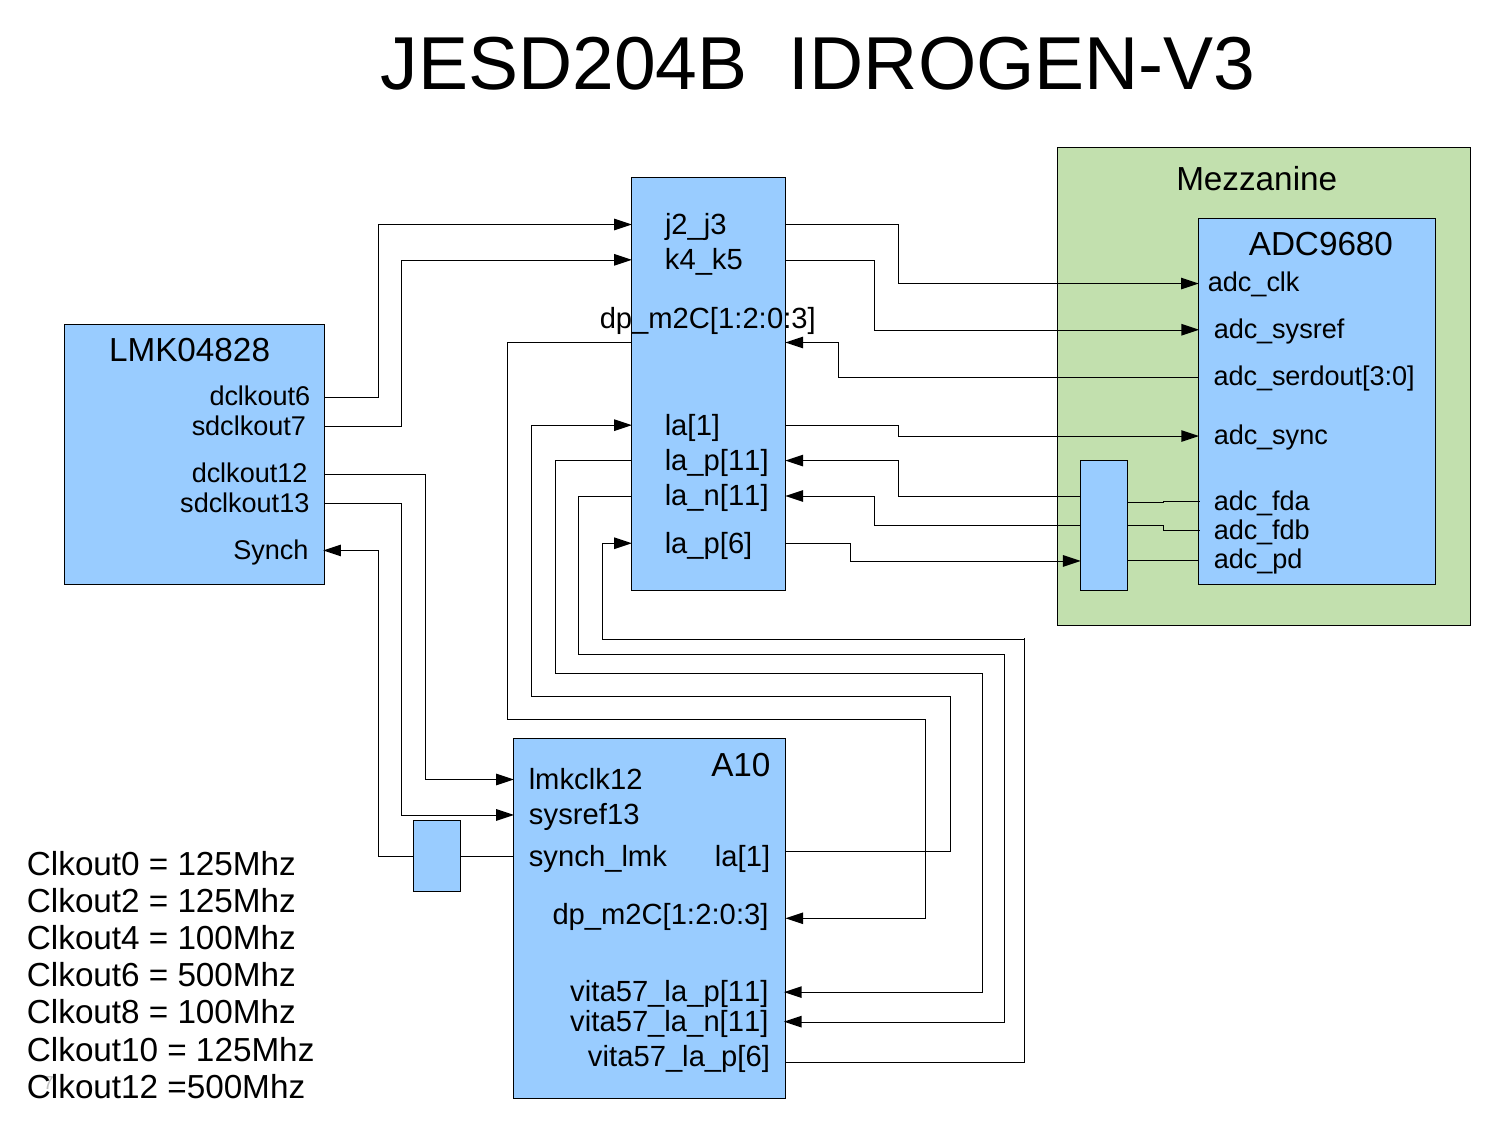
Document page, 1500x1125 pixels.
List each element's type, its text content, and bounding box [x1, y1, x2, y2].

text_box j2_j3 [650, 201, 776, 249]
text_box adc_clk [1193, 260, 1315, 306]
text_box dclkout12 [177, 451, 326, 480]
text_box [631, 343, 786, 591]
text_box Mezzanine [1161, 153, 1353, 206]
text_box la_n[11] [650, 472, 784, 520]
text_box ADC9680 [1234, 218, 1409, 271]
text_box adc_serdout[3:0] [1198, 354, 1430, 400]
text_box vita57_la_p[11] [555, 968, 784, 1016]
text_box [64, 324, 325, 585]
text_box dp_m2C[1:2:0:3] [537, 891, 804, 940]
title JESD204B IDROGEN-V3 [380, 0, 1276, 128]
text_box sdclkout7 [177, 403, 326, 449]
text_box [286, 324, 325, 374]
text_box LMK04828 [94, 324, 286, 377]
text_box sysref13 [513, 791, 655, 832]
text_box adc_sync [1199, 413, 1343, 459]
text_box dclkout6 [194, 374, 326, 403]
text_box dp_m2C[1:2:0:3] [584, 295, 851, 343]
text_box Synch [218, 527, 324, 573]
text_box la_p[11] [650, 437, 784, 472]
text_box Clkout0 = 125Mhz Clkout2 = 125Mhz Clkout4 = 100Mhz Clkout6 = 500Mhz Clkout8 = 100Mhz Clkout10 = 125Mhz Clkout12 =500Mhz [12, 838, 461, 1116]
text_box vita57_la_n[11] [555, 1016, 784, 1046]
text_box [513, 738, 786, 1099]
text_box adc_fdb [1199, 524, 1325, 554]
text_box la_p[6] [650, 519, 776, 568]
text_box adc_pd [1198, 537, 1318, 583]
text_box la[1] [649, 401, 776, 449]
text_box [631, 177, 786, 295]
text_box la[1] [700, 832, 786, 880]
text_box adc_sysref [1199, 307, 1360, 353]
text_box lmkclk12 [513, 755, 658, 804]
text_box vita57_la_p[6] [573, 1033, 786, 1081]
text_box [413, 820, 461, 838]
text_box adc_fda [1199, 478, 1325, 524]
text_box [1057, 147, 1471, 626]
text_box A10 [696, 739, 786, 792]
text_box synch_lmk [513, 832, 683, 880]
text_box k4_k5 [650, 249, 776, 284]
text_box sdclkout13 [165, 480, 326, 526]
